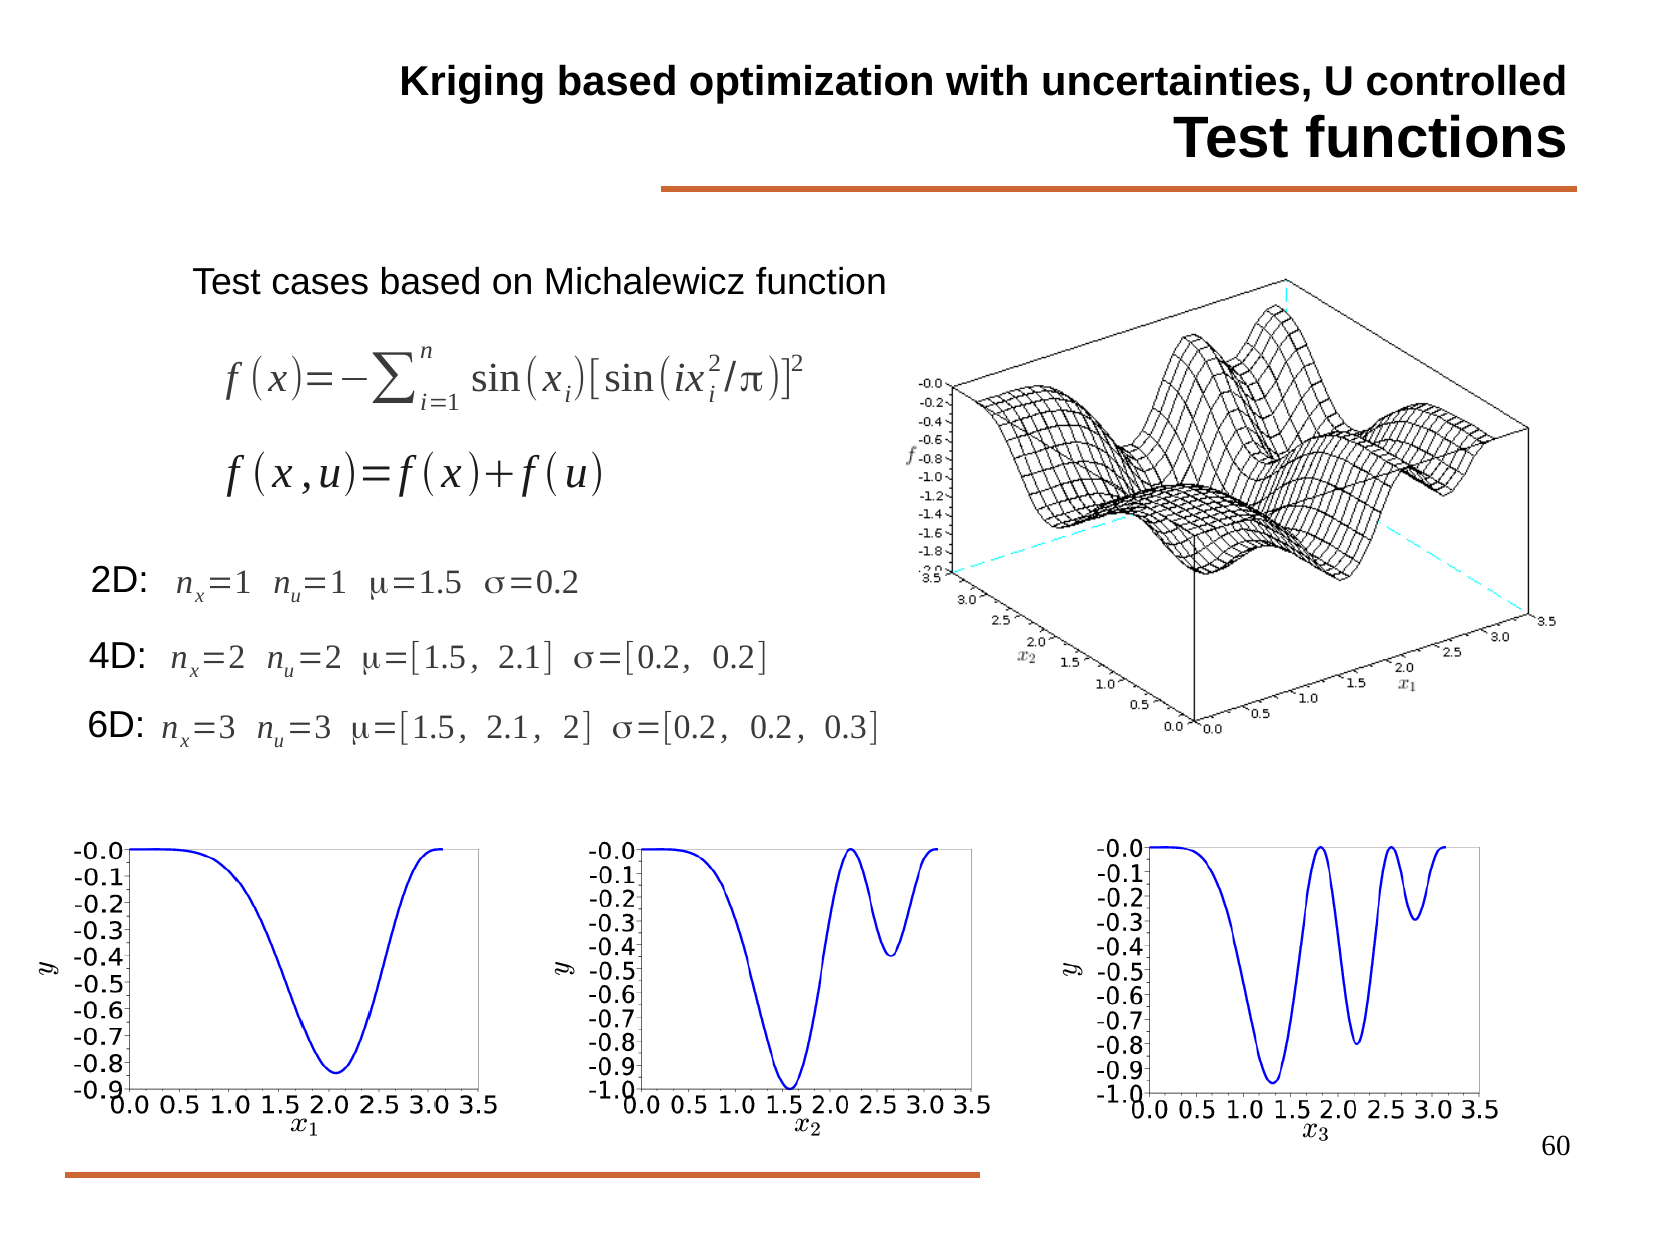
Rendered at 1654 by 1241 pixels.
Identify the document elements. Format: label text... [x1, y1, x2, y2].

chart [161, 708, 888, 752]
picture [1061, 830, 1501, 1158]
chart [215, 337, 816, 416]
picture [37, 833, 502, 1152]
picture [856, 206, 1625, 795]
text_box 6D: [72, 696, 161, 753]
text_box 2D: [75, 550, 164, 608]
text_box Test cases based on Michalewicz function [177, 253, 913, 310]
text_box 4D: [74, 627, 162, 685]
chart [167, 564, 588, 607]
text_box Kriging based optimization with uncertainties, U controlled Test functions [165, 50, 1583, 178]
chart [162, 639, 776, 682]
chart [215, 447, 616, 500]
picture [553, 833, 993, 1152]
